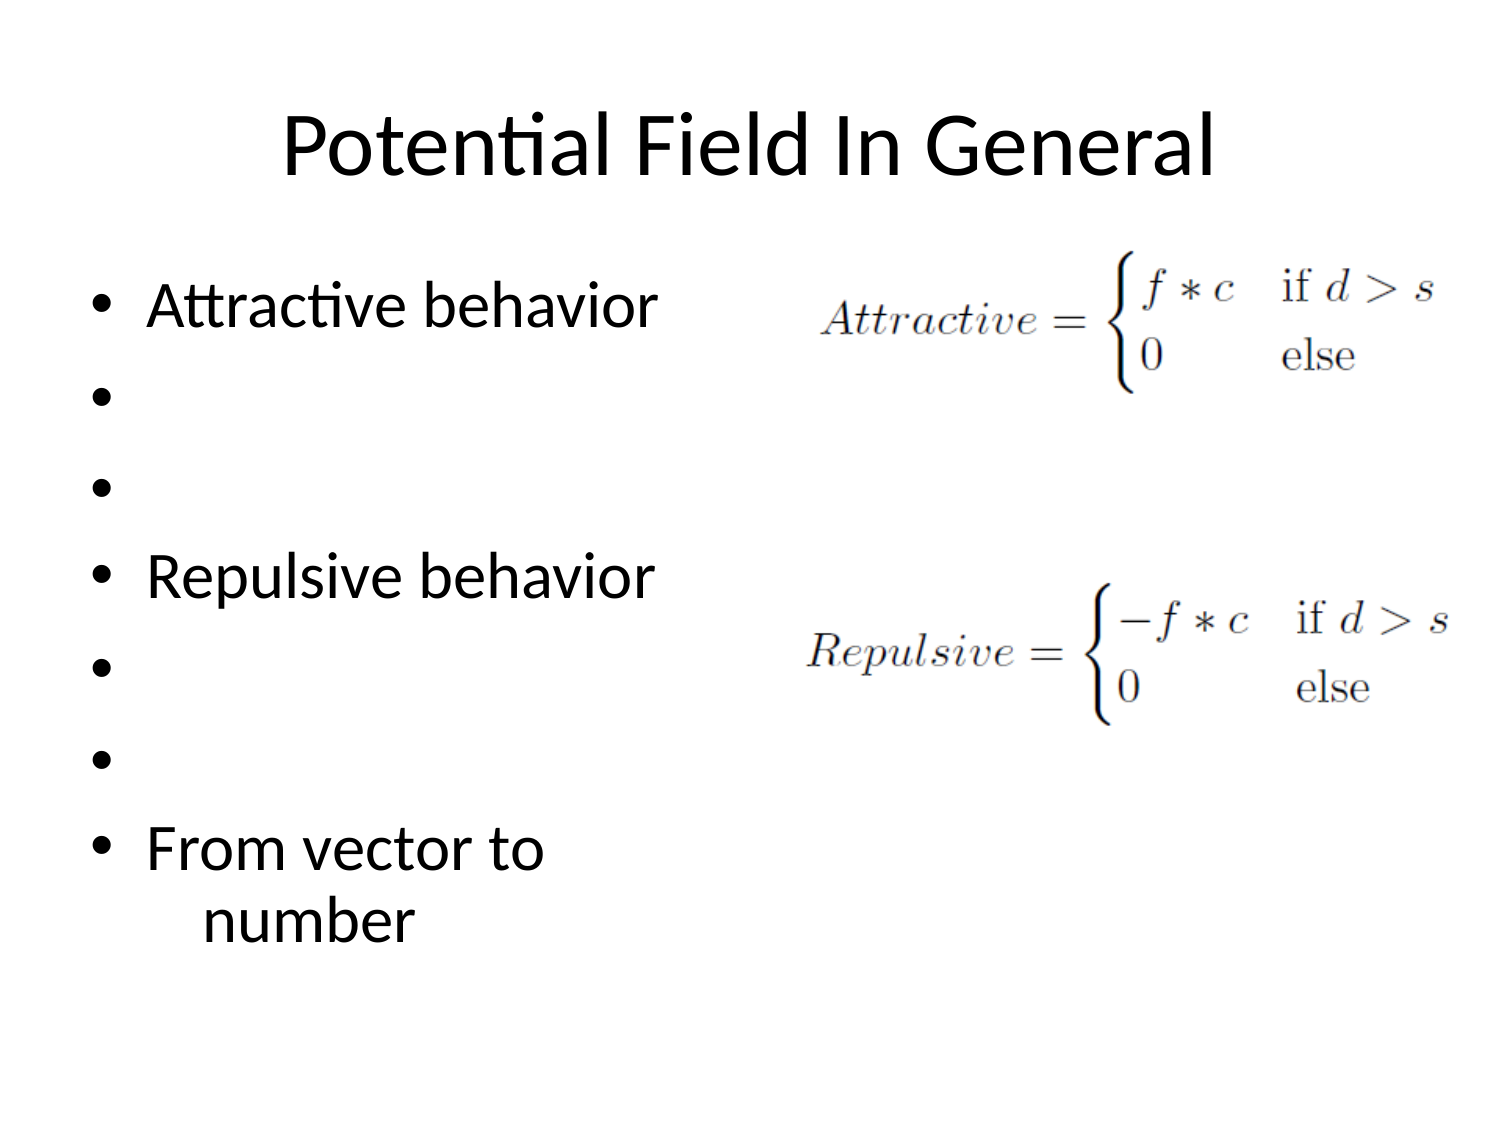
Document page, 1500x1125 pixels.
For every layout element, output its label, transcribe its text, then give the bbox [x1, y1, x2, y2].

picture [797, 231, 1465, 740]
title Potential Field In General [75, 45, 1426, 233]
list Attractive behavior Repulsive behavior From vector to number [75, 262, 786, 1005]
